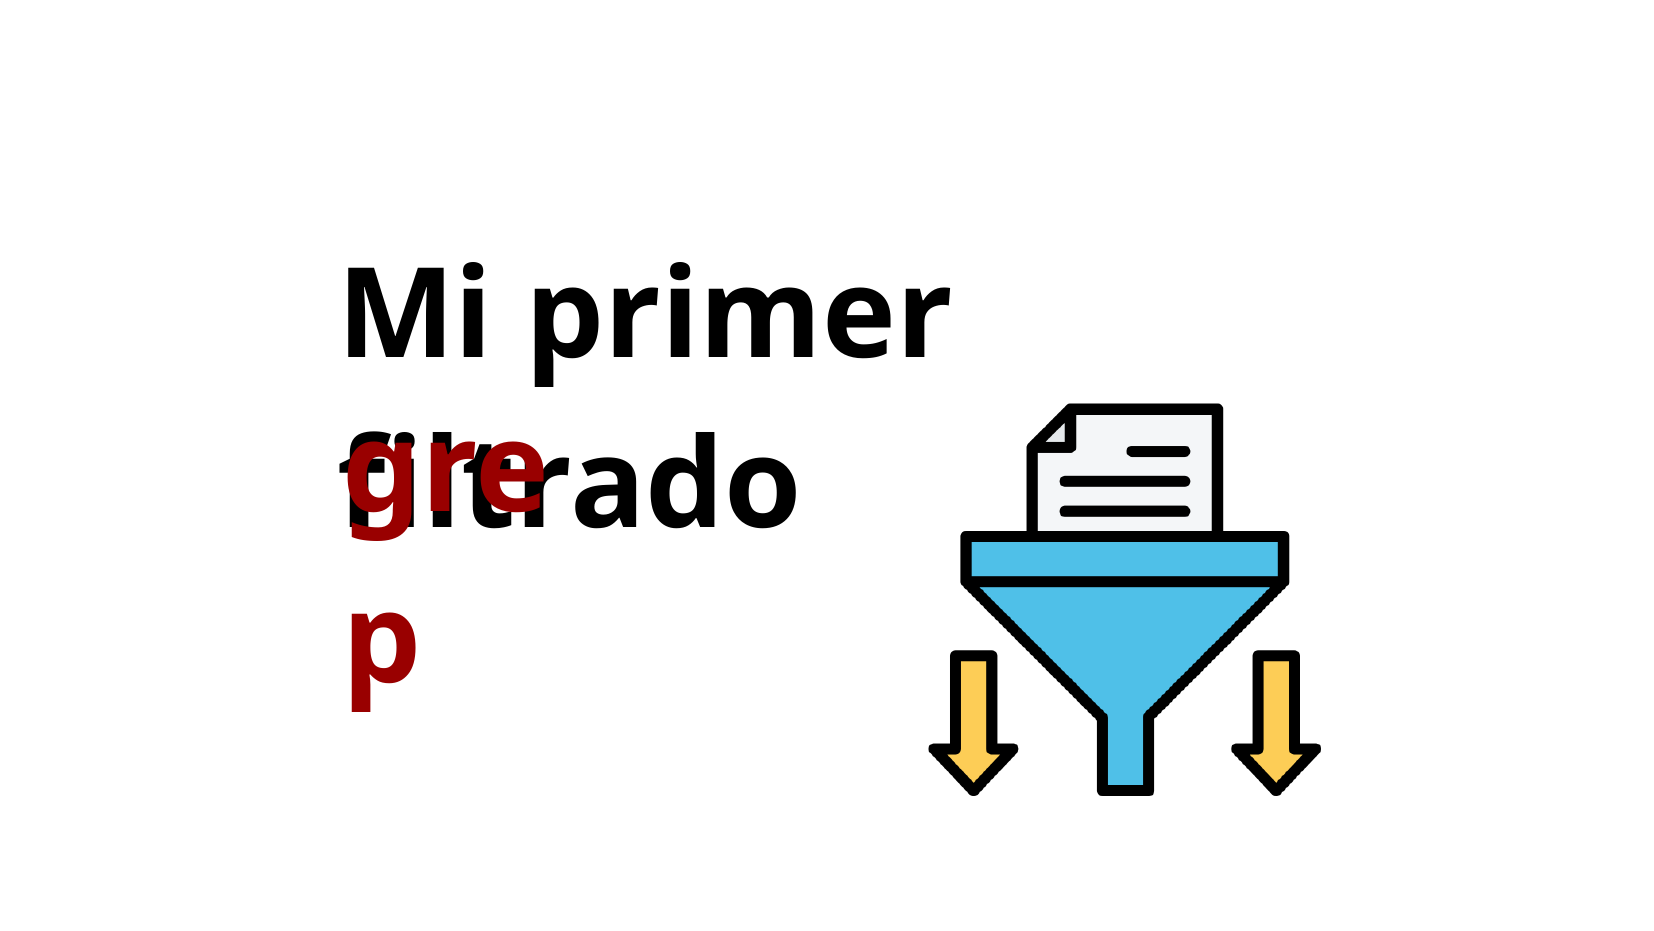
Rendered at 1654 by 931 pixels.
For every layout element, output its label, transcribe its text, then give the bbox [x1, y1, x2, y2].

text_box grep [327, 370, 636, 511]
picture [921, 396, 1328, 803]
text_box Mi primer filtrado [322, 216, 1421, 360]
